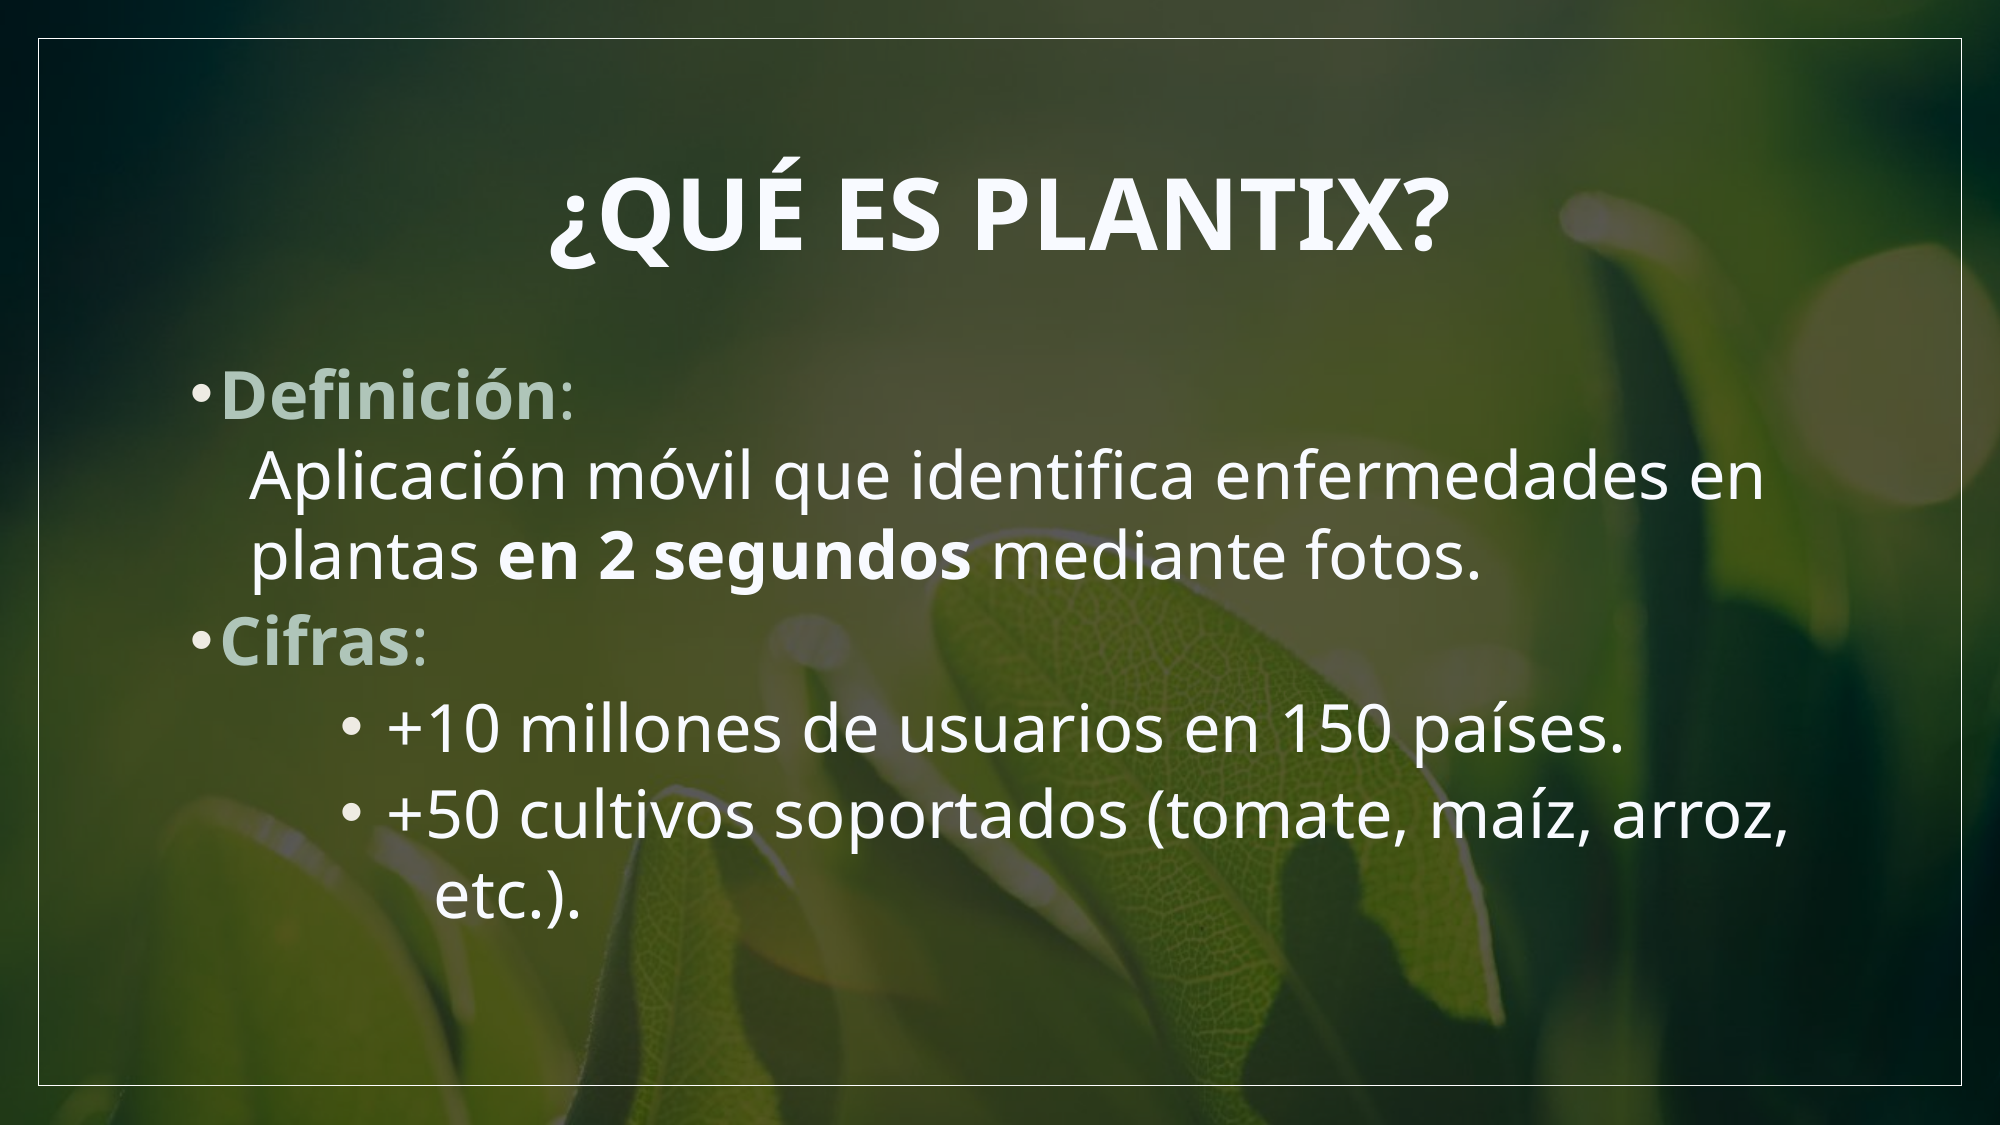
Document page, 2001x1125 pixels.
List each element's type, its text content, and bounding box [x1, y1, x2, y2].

list Definición: Aplicación móvil que identifica enfermedades en plantas en 2 segundos mediante fotos. Cifras: +10 millones de usuarios en 150 países. +50 cultivos soportados (tomate, maíz, arroz, etc.). [174, 345, 1825, 991]
picture [0, 0, 2000, 1125]
title ¿QUÉ ES PLANTIX? [174, 105, 1825, 331]
